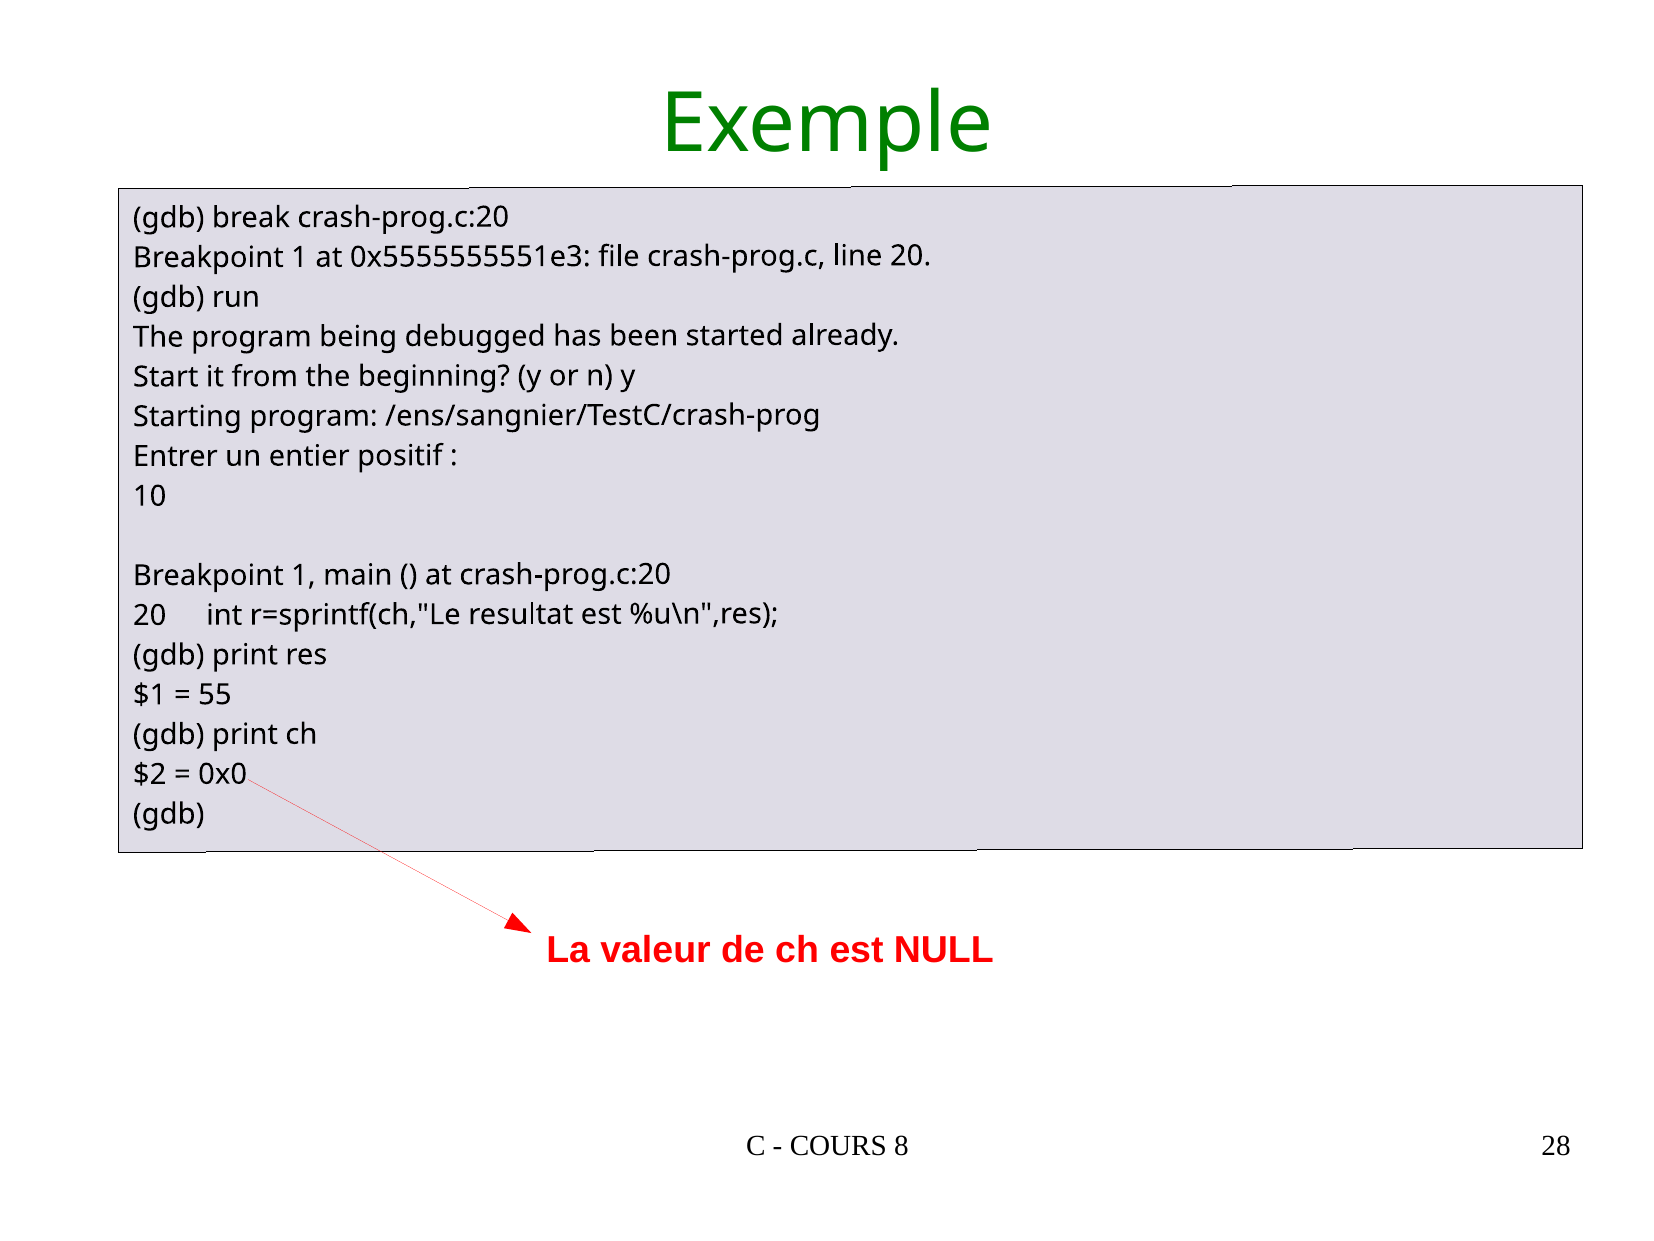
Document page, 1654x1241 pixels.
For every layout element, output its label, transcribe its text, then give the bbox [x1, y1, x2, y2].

text_box (gdb) break crash-prog.c:20 Breakpoint 1 at 0x5555555551e3: file crash-prog.c, line 20. (gdb) run The program being debugged has been started already. Start it from the beginning? (y or n) y Starting program: /ens/sangnier/TestC/crash-prog Entrer un entier positif : 10 Breakpoint 1, main () at crash-prog.c:20 20 int r=sprintf(ch,"Le resultat est %u\n",res); (gdb) print res $1 = 55 (gdb) print ch $2 = 0x0 (gdb) [118, 185, 1583, 853]
title Exemple [82, 49, 1571, 189]
text_box La valeur de ch est NULL [531, 921, 1010, 979]
